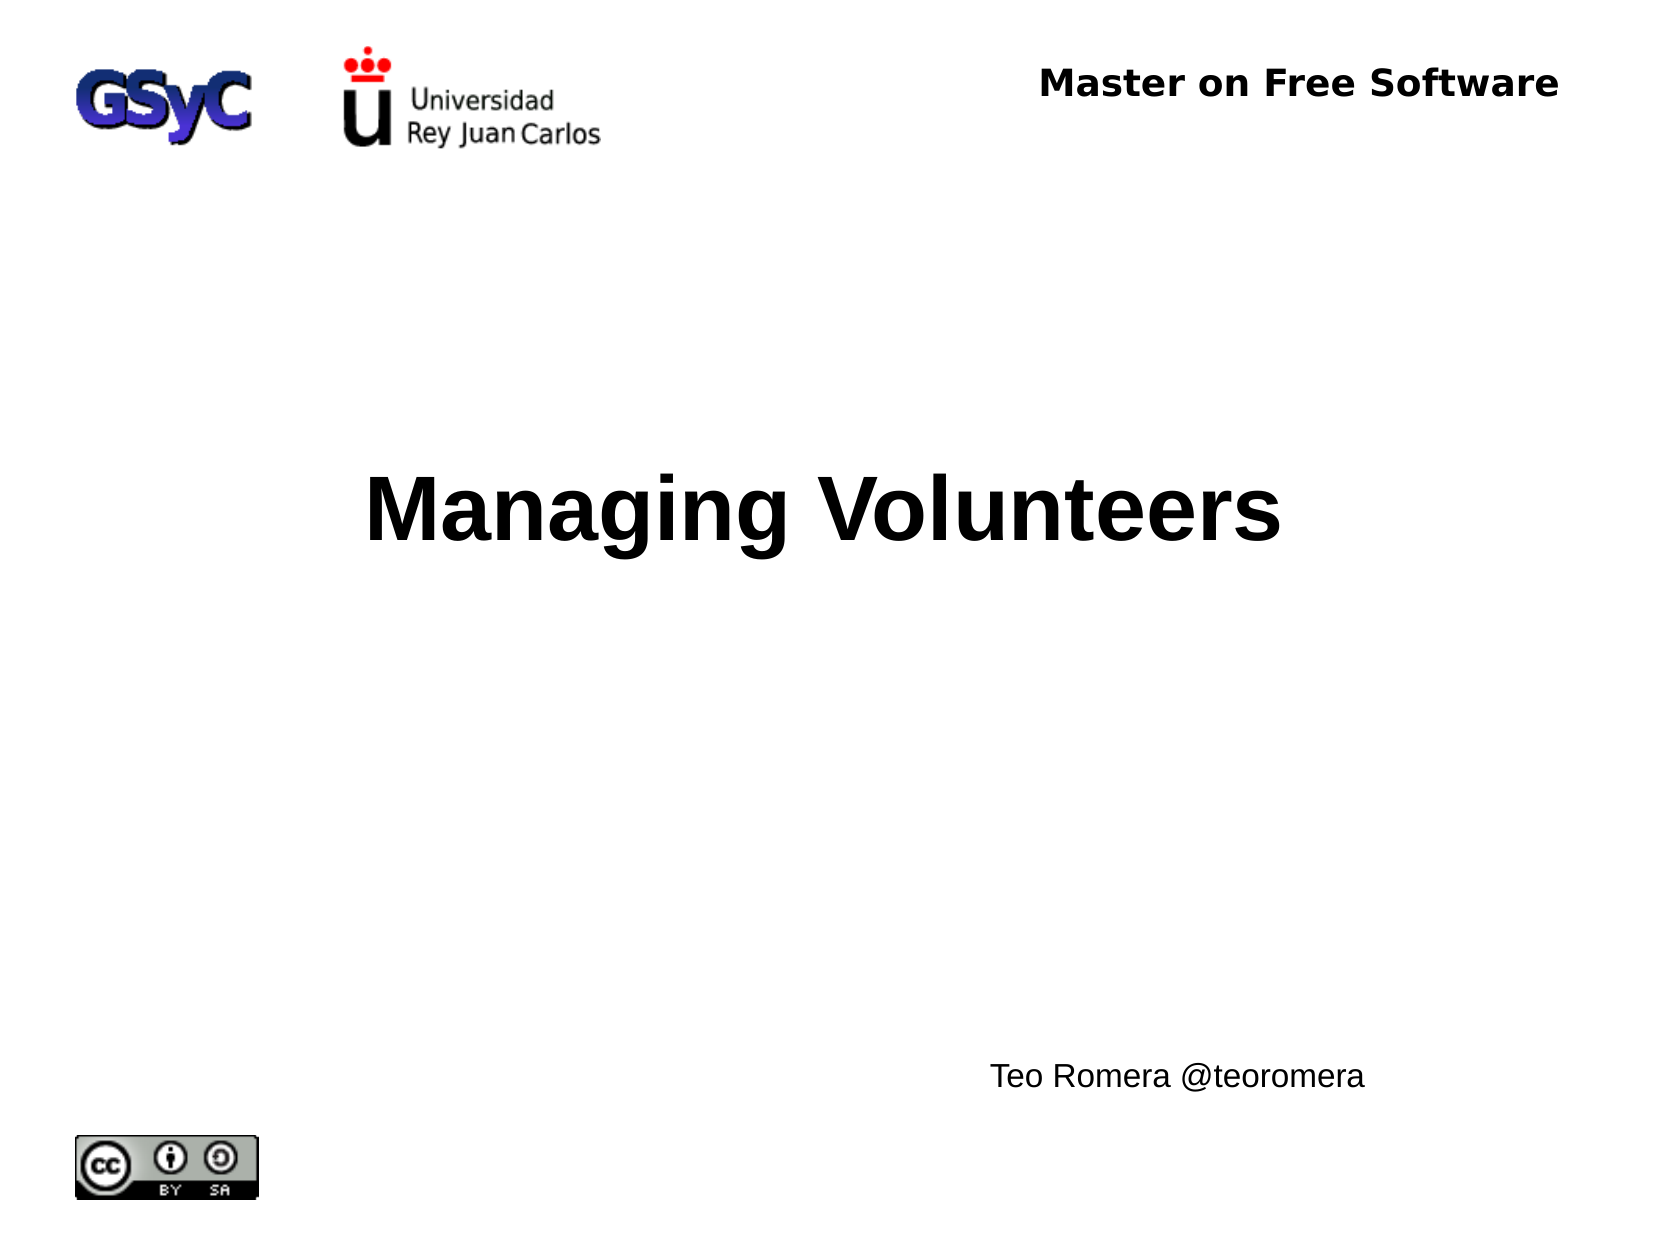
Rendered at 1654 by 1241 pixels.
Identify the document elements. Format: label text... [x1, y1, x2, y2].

text_box Managing Volunteers [75, 450, 1576, 584]
picture [75, 46, 601, 150]
text_box Teo Romera @teoromera [975, 1050, 1381, 1201]
picture [75, 1135, 259, 1200]
